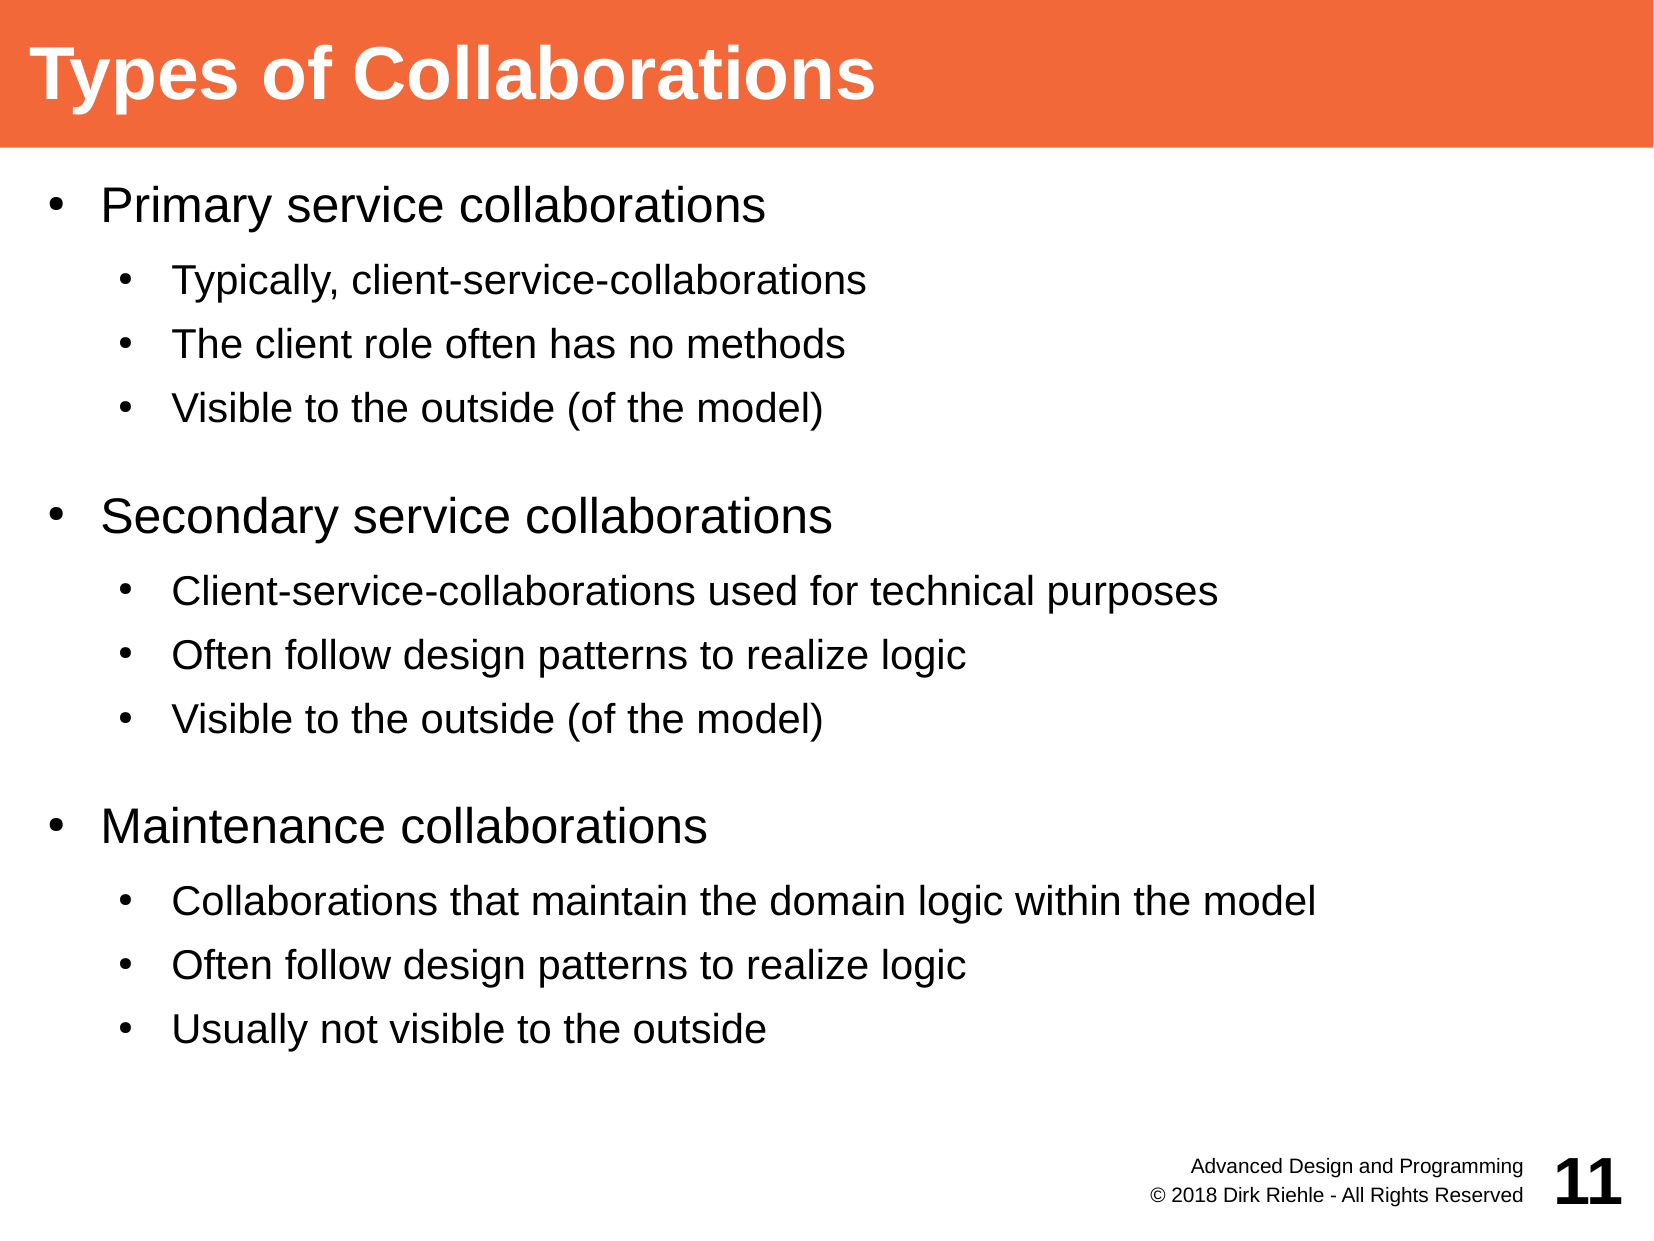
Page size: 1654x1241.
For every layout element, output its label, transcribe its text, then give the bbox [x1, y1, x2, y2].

list Primary service collaborations Typically, client-service-collaborations The client role often has no methods Visible to the outside (of the model) Secondary service collaborations Client-service-collaborations used for technical purposes Often follow design patterns to realize logic Visible to the outside (of the model) Maintenance collaborations Collaborations that maintain the domain logic within the model Often follow design patterns to realize logic Usually not visible to the outside [29, 177, 1625, 1063]
title Types of Collaborations [0, 0, 1654, 148]
